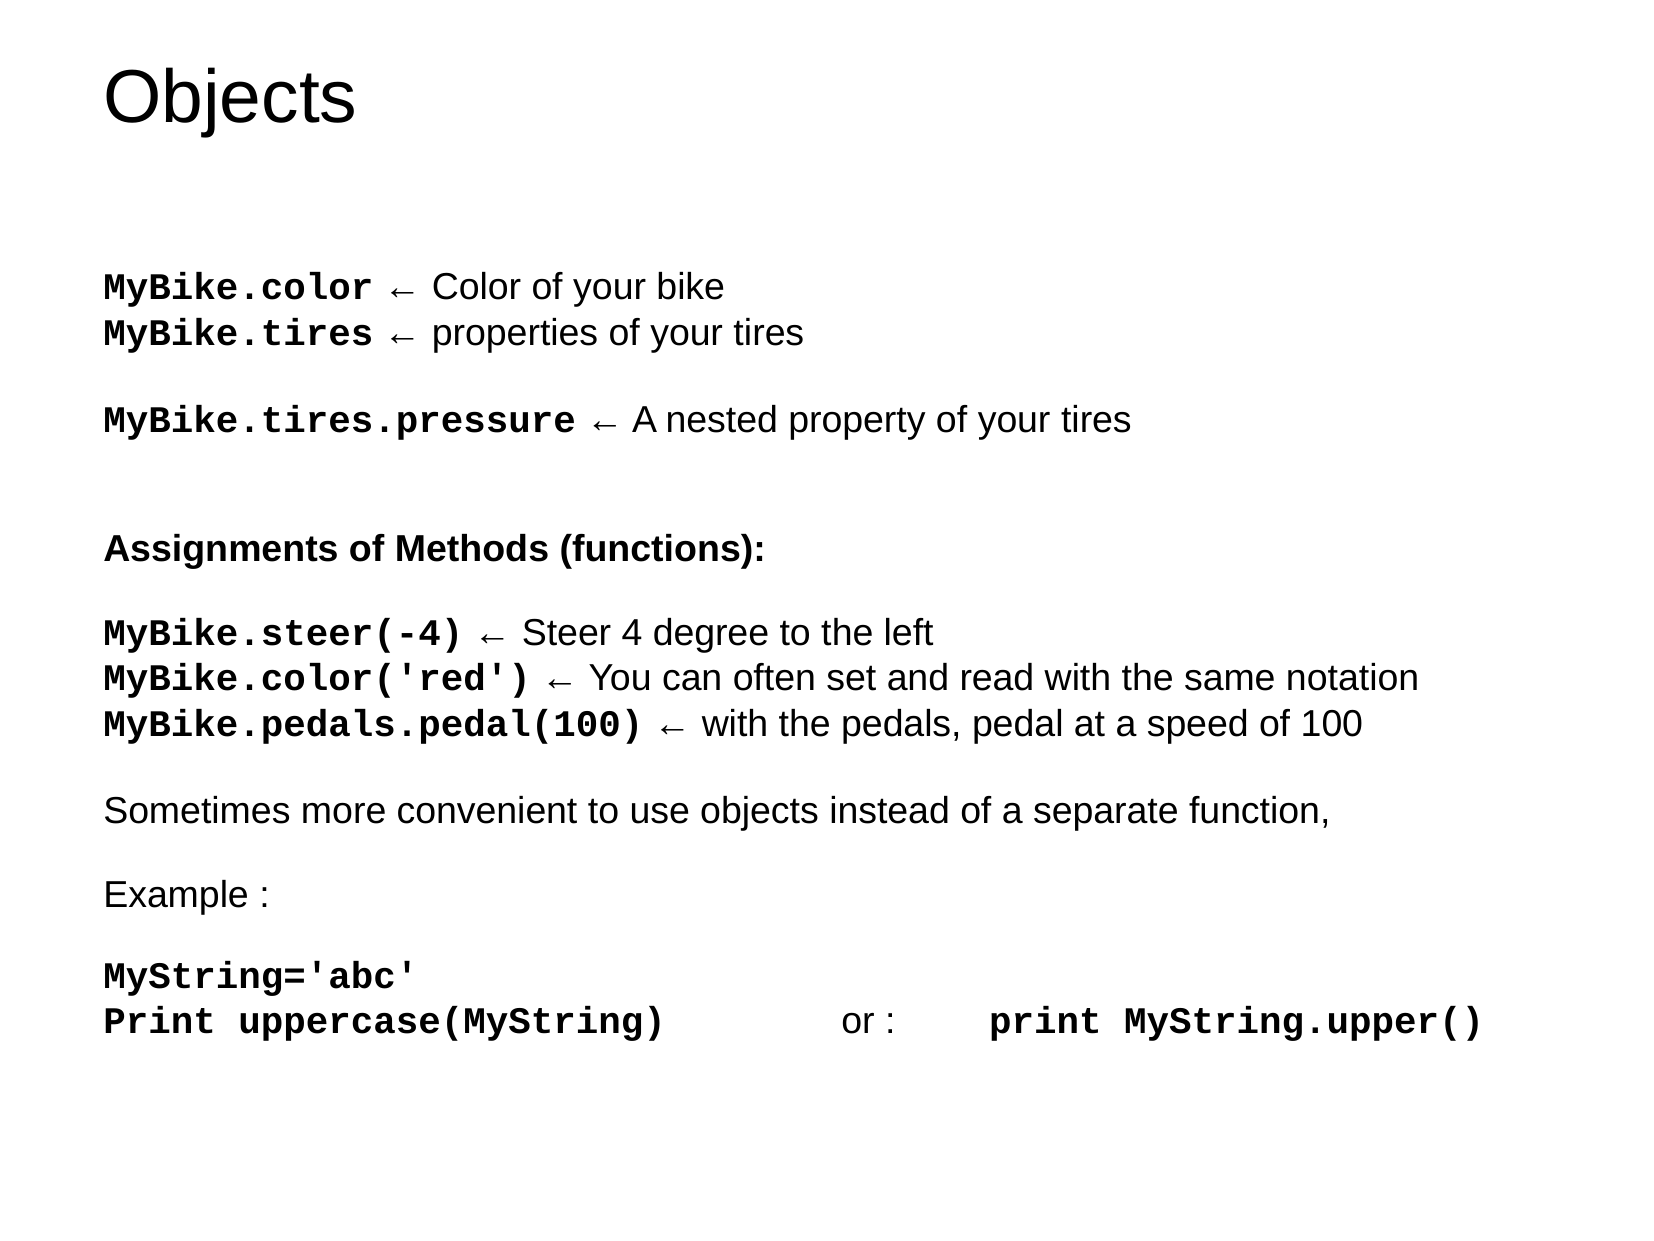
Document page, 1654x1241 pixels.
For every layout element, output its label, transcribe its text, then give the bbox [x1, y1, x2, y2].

text_box Objects MyBike.color ← Color of your bike MyBike.tires ← properties of your tires MyBike.tires.pressure ← A nested property of your tires Assignments of Methods (functions): MyBike.steer(-4) ← Steer 4 degree to the left MyBike.color('red') ← You can often set and read with the same notation MyBike.pedals.pedal(100) ← with the pedals, pedal at a speed of 100 Sometimes more convenient to use objects instead of a separate function, Example : MyString='abc' Print uppercase(MyString) or : print MyString.upper() [88, 47, 1595, 1095]
